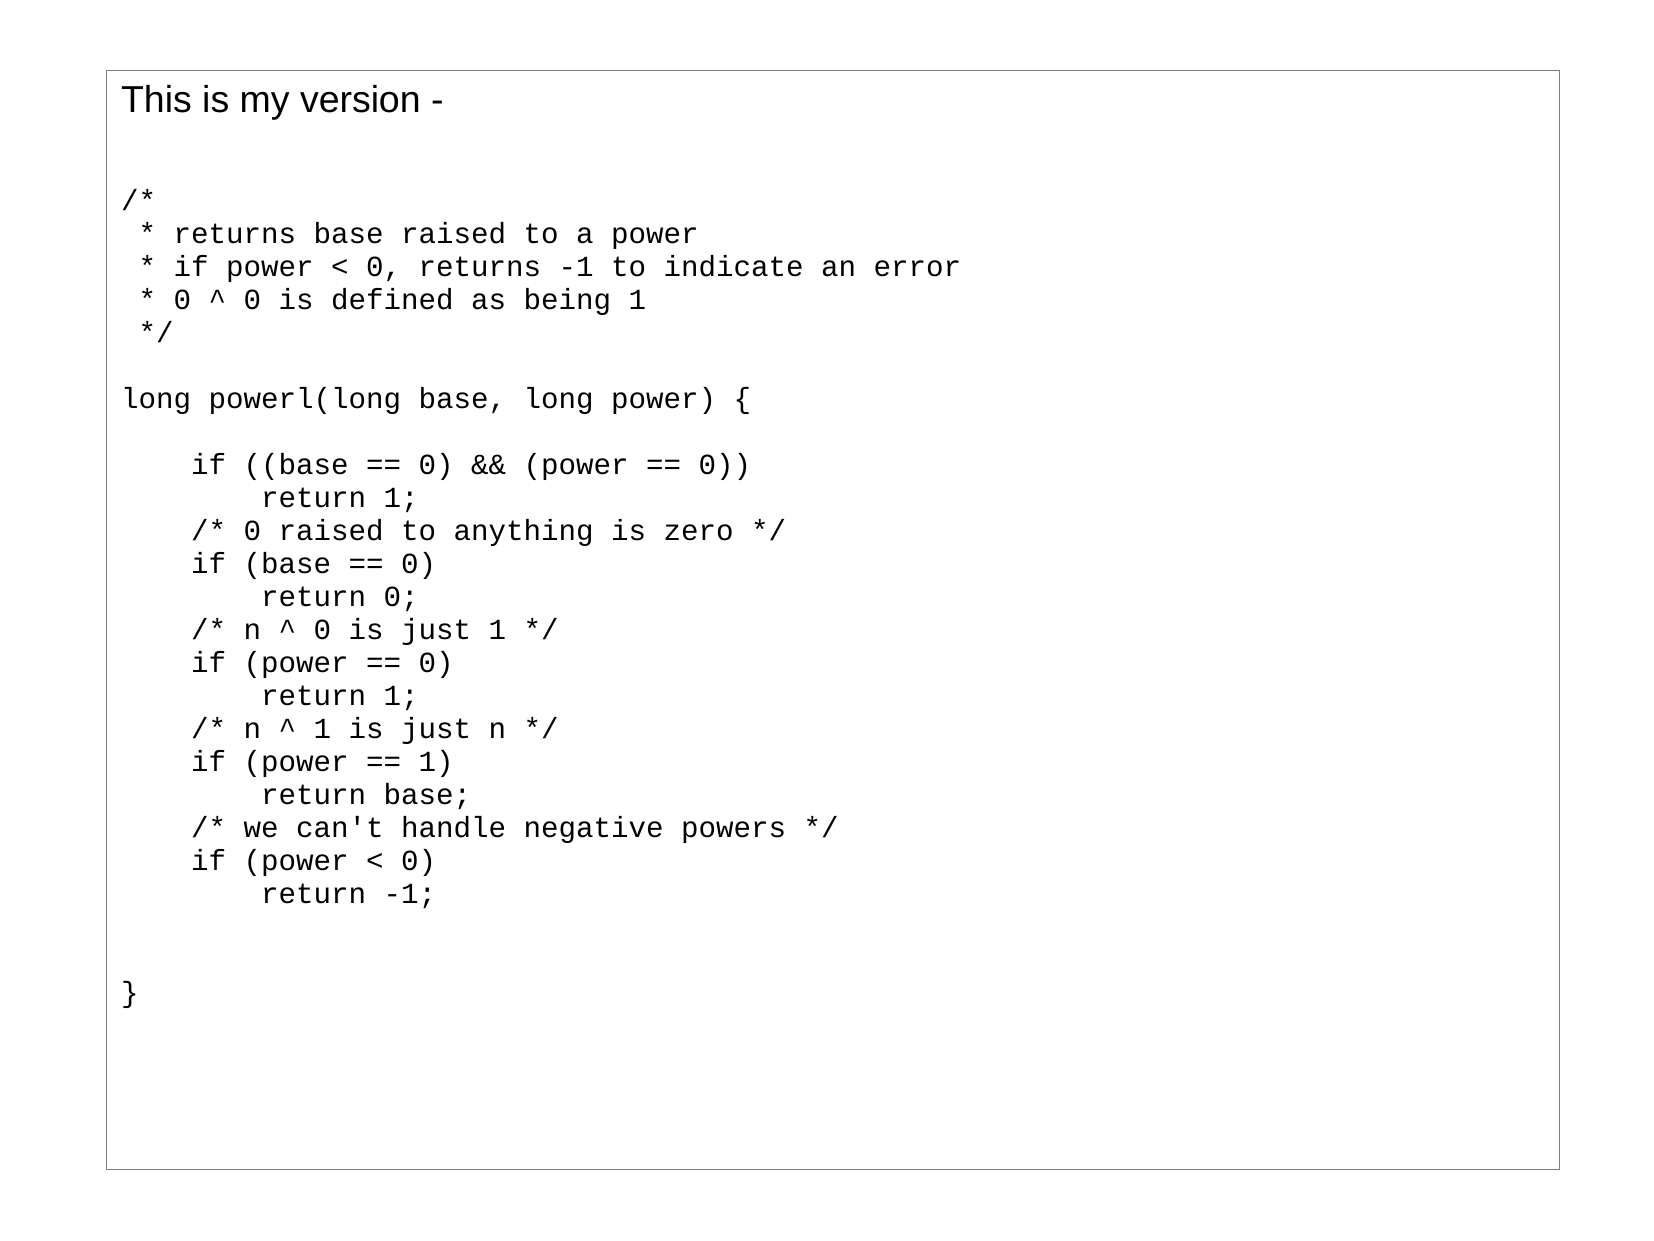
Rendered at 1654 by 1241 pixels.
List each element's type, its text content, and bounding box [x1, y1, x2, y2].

text_box This is my version - /* * returns base raised to a power * if power < 0, returns -1 to indicate an error * 0 ^ 0 is defined as being 1 */ long powerl(long base, long power) { if ((base == 0) && (power == 0)) return 1; /* 0 raised to anything is zero */ if (base == 0) return 0; /* n ^ 0 is just 1 */ if (power == 0) return 1; /* n ^ 1 is just n */ if (power == 1) return base; /* we can't handle negative powers */ if (power < 0) return -1; } [106, 70, 1560, 1170]
